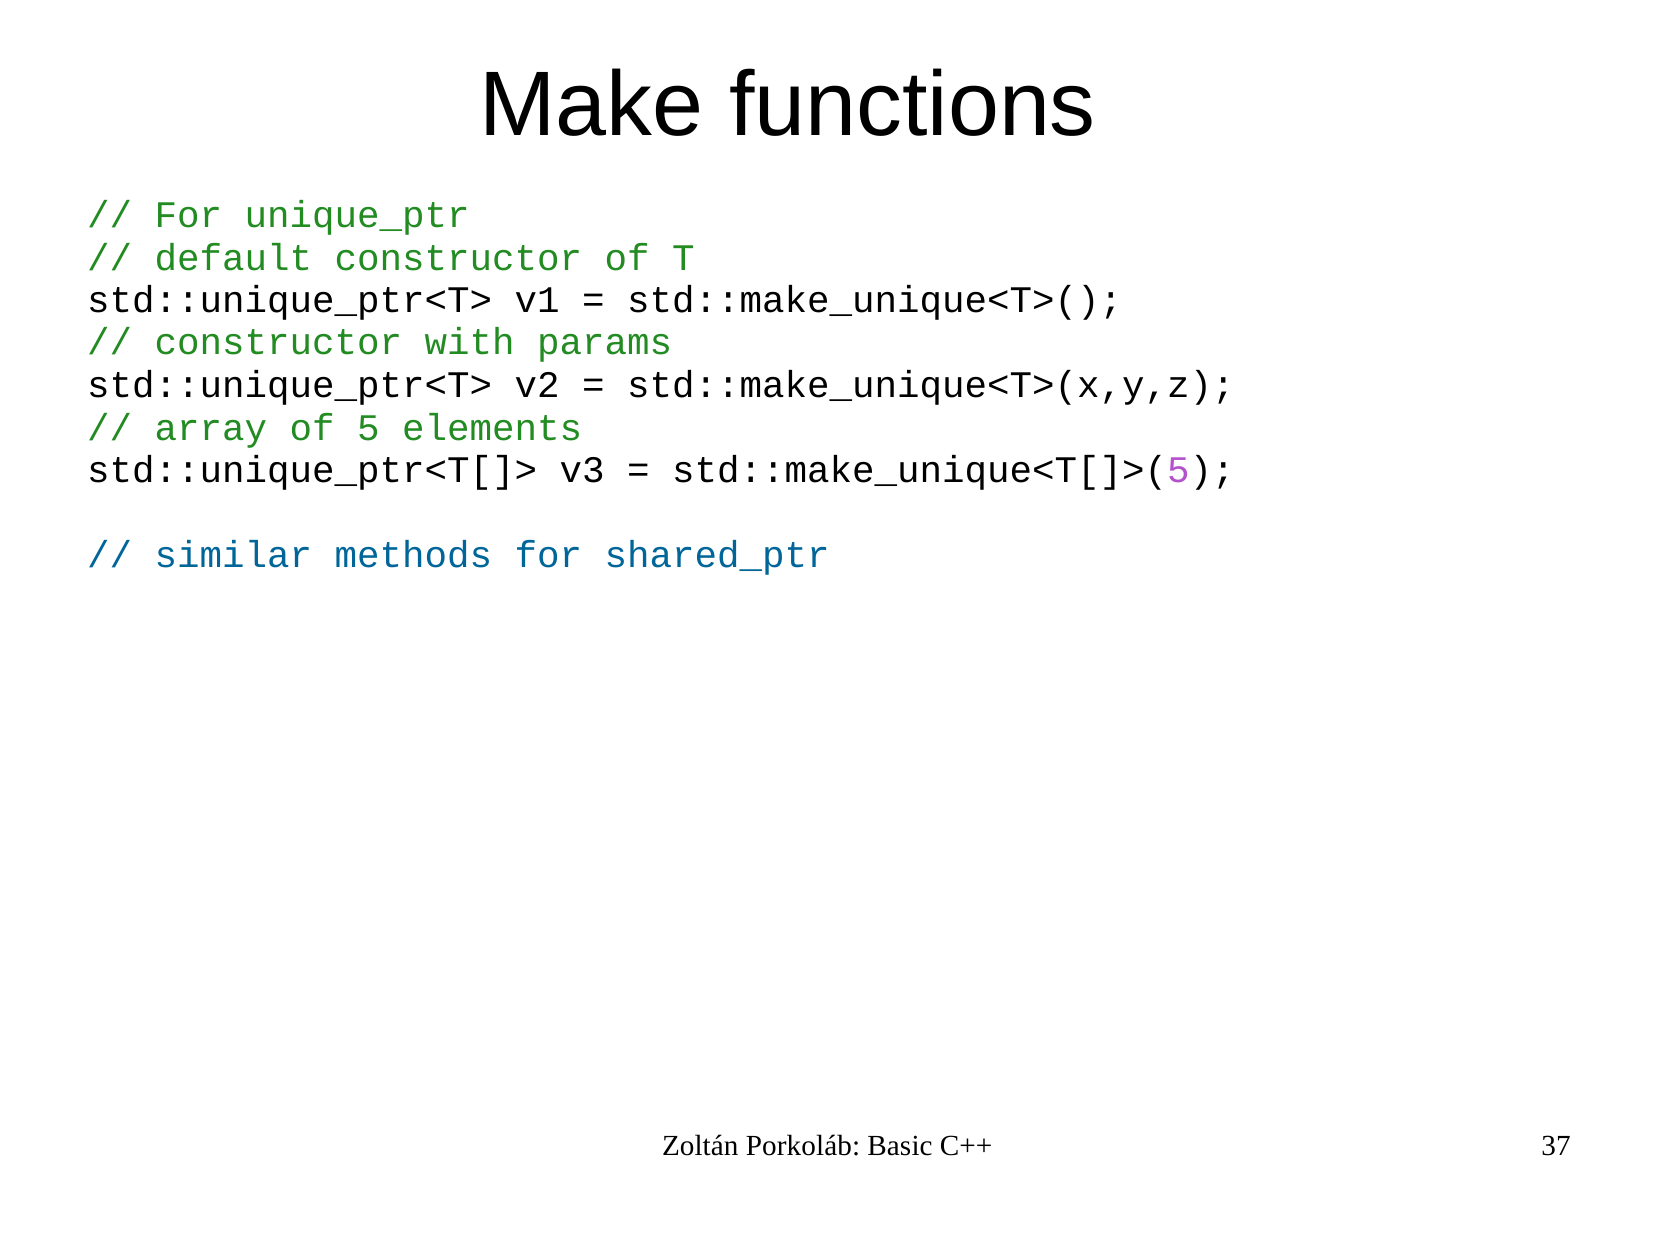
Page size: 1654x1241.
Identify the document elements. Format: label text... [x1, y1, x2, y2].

text_box // For unique_ptr // default constructor of T std::unique_ptr<T> v1 = std::make_unique<T>(); // constructor with params std::unique_ptr<T> v2 = std::make_unique<T>(x,y,z); // array of 5 elements std::unique_ptr<T[]> v3 = std::make_unique<T[]>(5); // similar methods for shared_ptr [72, 188, 1636, 974]
title Make functions [56, 0, 1546, 208]
